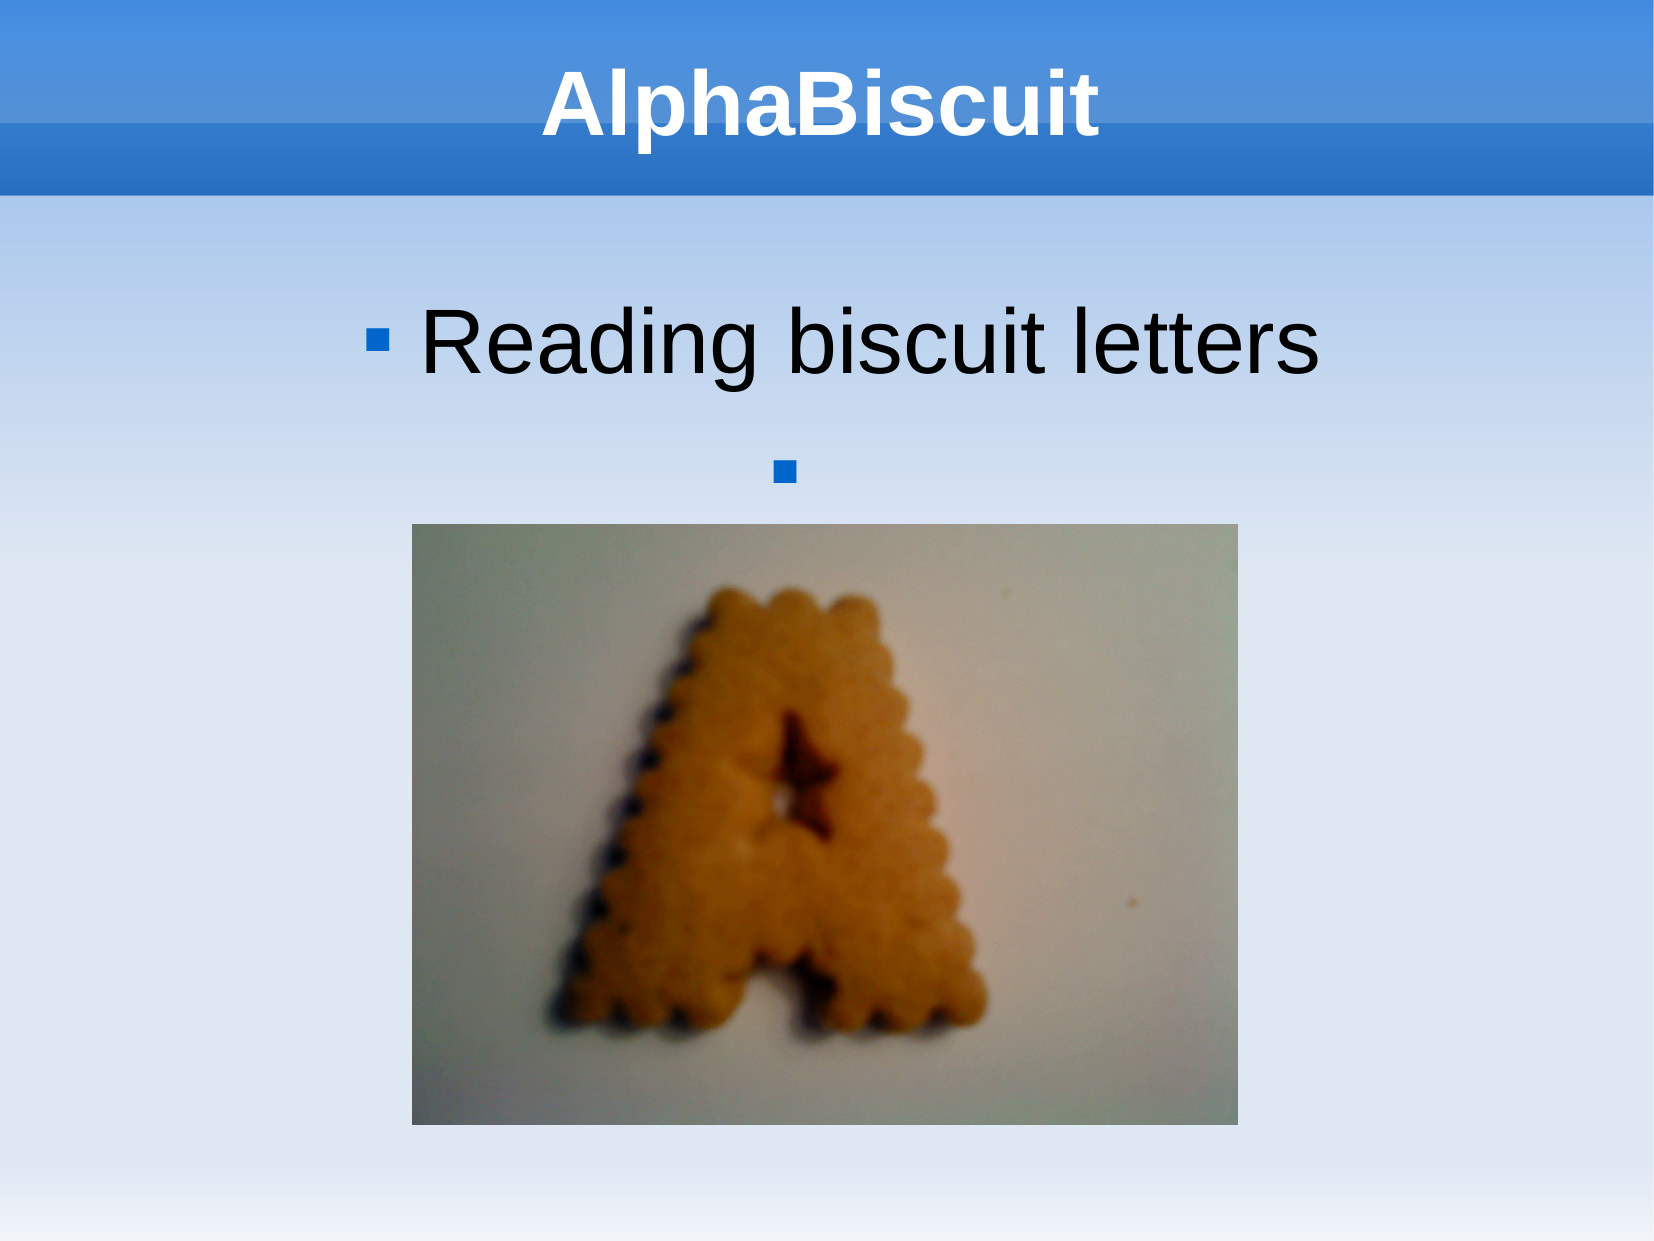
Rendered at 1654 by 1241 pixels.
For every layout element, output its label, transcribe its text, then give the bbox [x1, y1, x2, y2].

title AlphaBiscuit [76, 0, 1565, 208]
picture [0, 0, 1654, 1241]
list Reading biscuit letters [82, 290, 1571, 1109]
